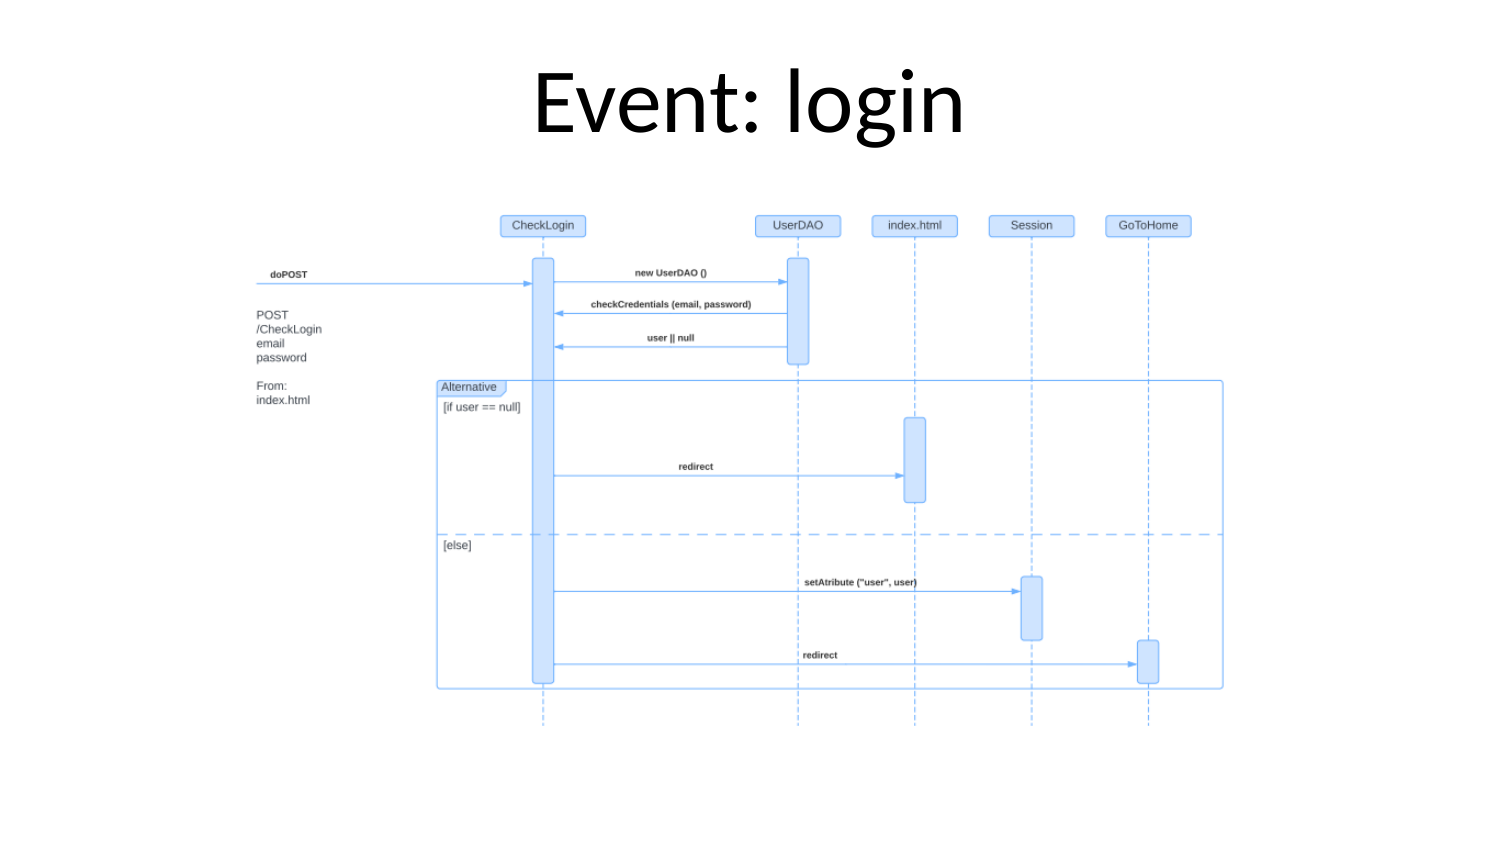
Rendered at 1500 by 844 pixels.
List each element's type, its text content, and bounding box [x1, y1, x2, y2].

picture [225, 157, 1340, 793]
title Event: login [75, 33, 1426, 158]
